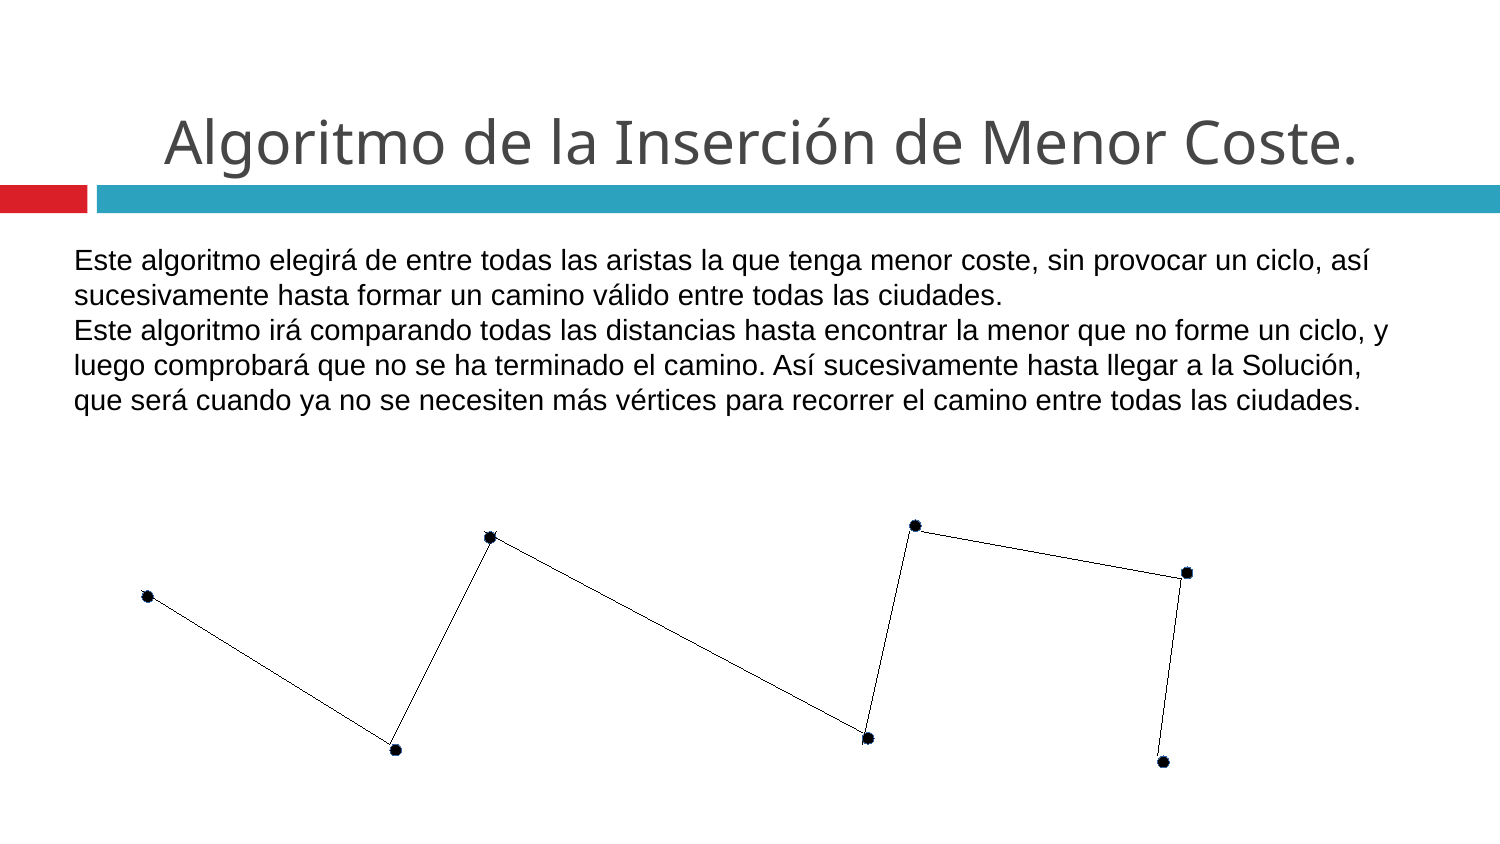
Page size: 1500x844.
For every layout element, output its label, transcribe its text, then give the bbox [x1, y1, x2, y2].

text_box Este algoritmo elegirá de entre todas las aristas la que tenga menor coste, sin provocar un ciclo, así sucesivamente hasta formar un camino válido entre todas las ciudades. Este algoritmo irá comparando todas las distancias hasta encontrar la menor que no forme un ciclo, y luego comprobará que no se ha terminado el camino. Así sucesivamente hasta llegar a la Solución, que será cuando ya no se necesiten más vértices para recorrer el camino entre todas las ciudades. [59, 233, 1419, 508]
text_box [484, 531, 497, 544]
text_box [389, 744, 402, 756]
text_box [862, 732, 875, 745]
text_box [909, 519, 922, 532]
text_box [1181, 566, 1193, 579]
text_box Algoritmo de la Inserción de Menor Coste. [99, 12, 1425, 185]
text_box [1157, 755, 1170, 768]
text_box [141, 590, 154, 603]
